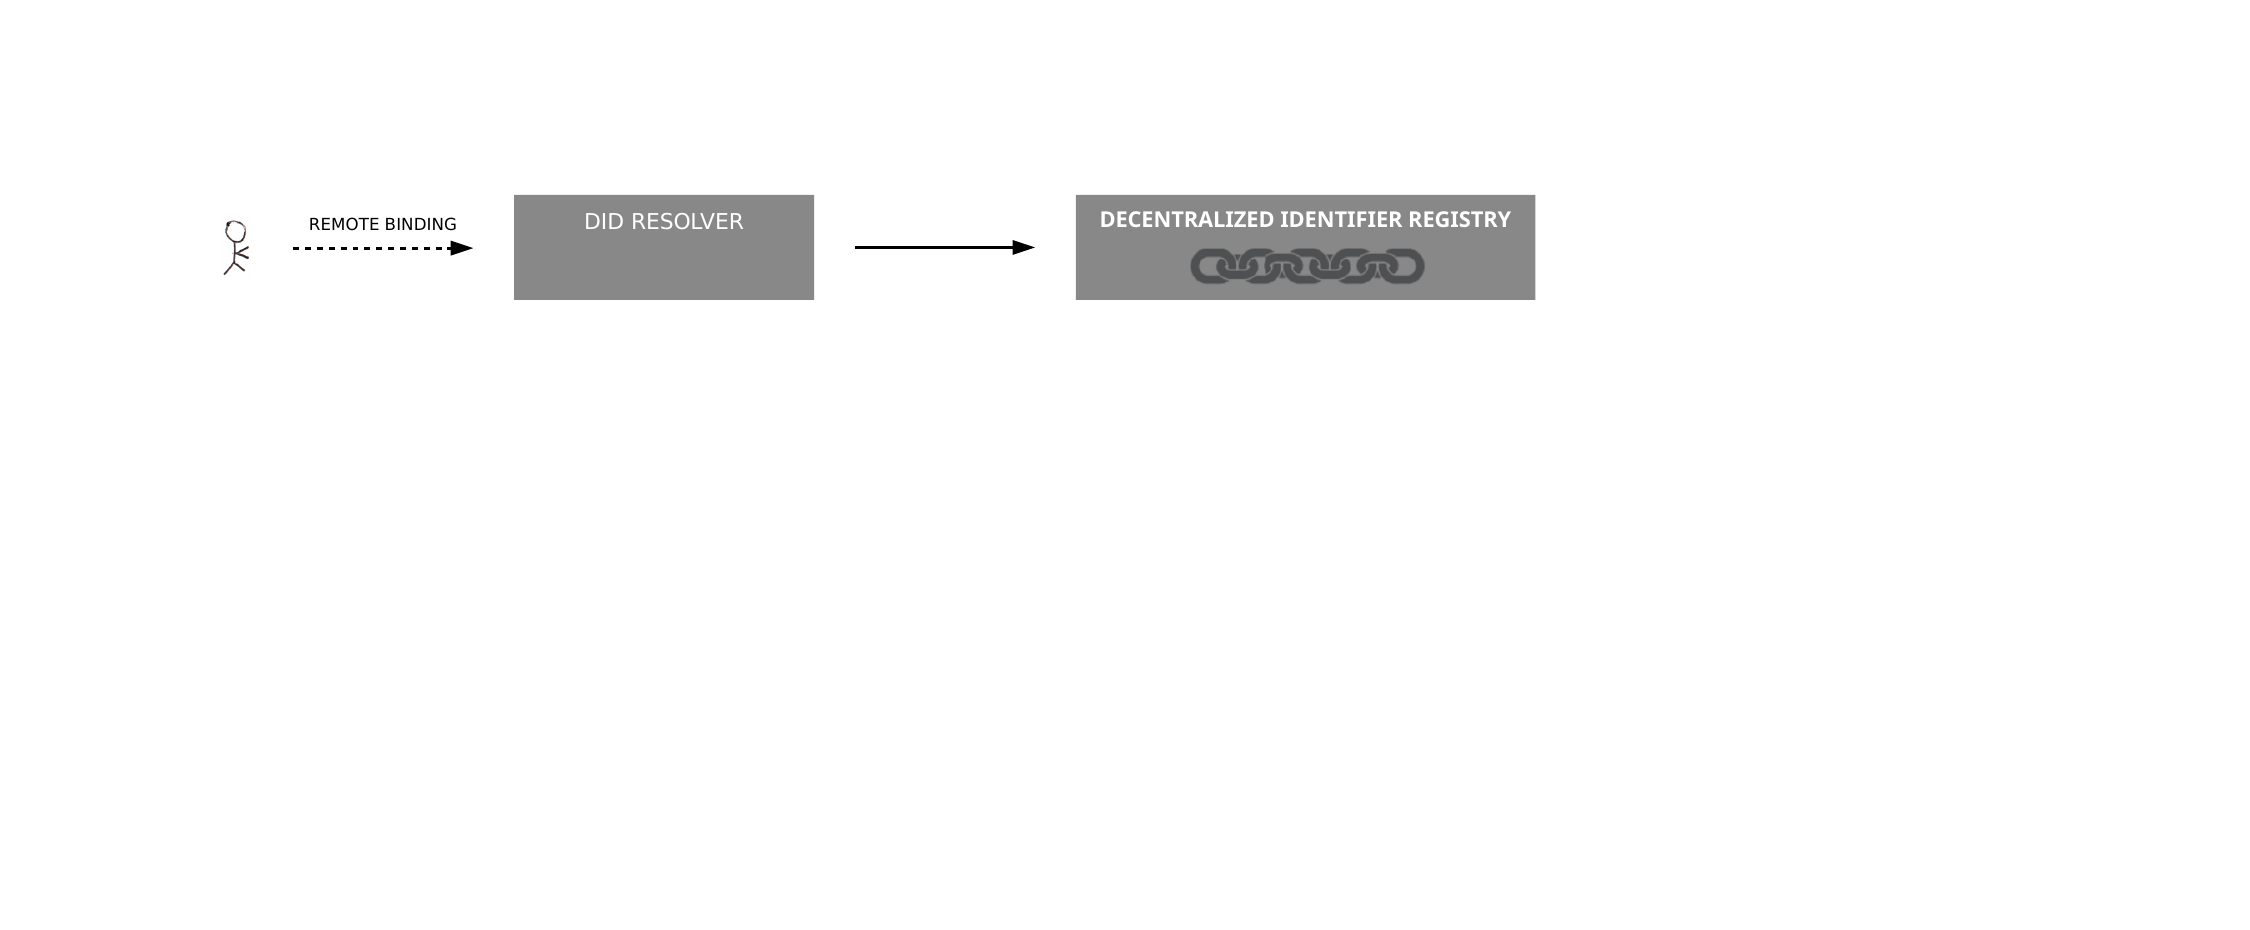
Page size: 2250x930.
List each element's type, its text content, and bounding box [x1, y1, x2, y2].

text_box REMOTE BINDING [294, 207, 473, 255]
picture [219, 217, 253, 278]
picture [1176, 238, 1435, 293]
text_box DID RESOLVER [514, 194, 815, 300]
text_box DECENTRALIZED IDENTIFIER REGISTRY [1075, 194, 1536, 300]
